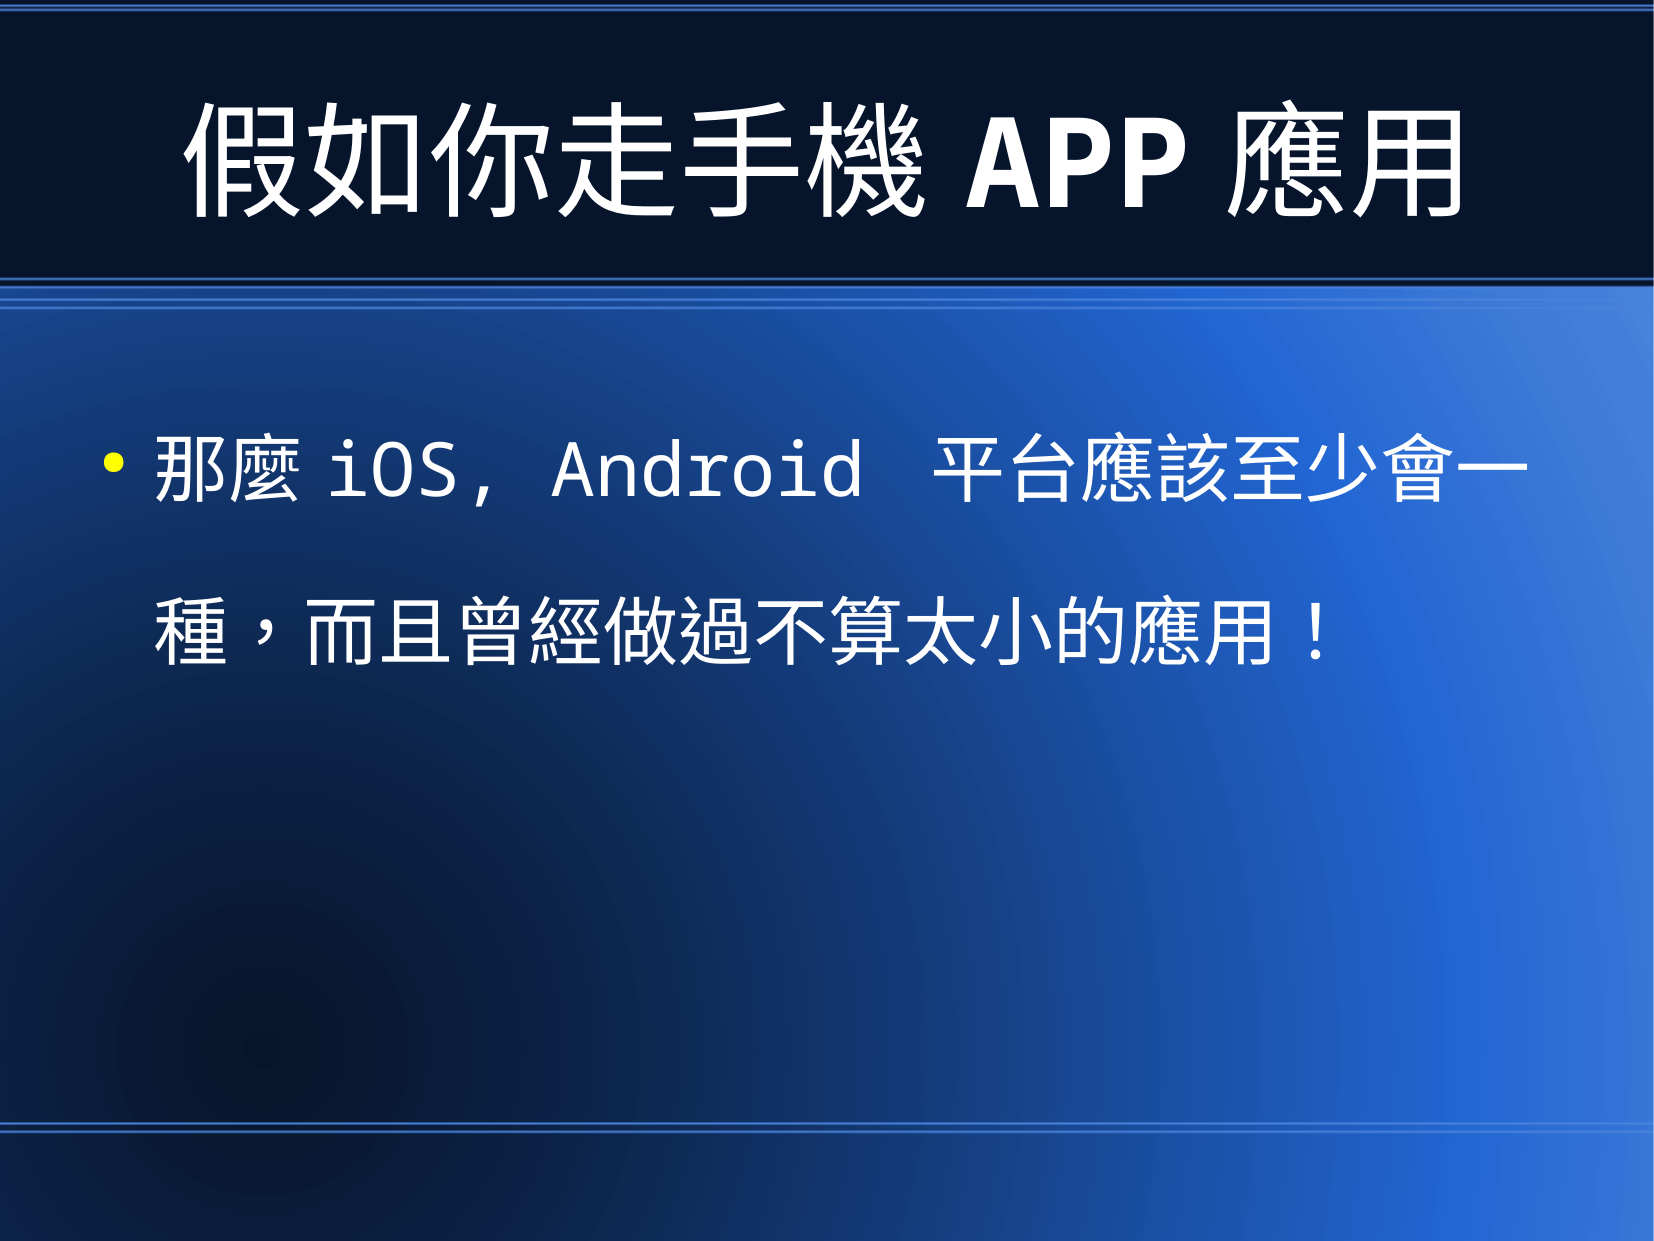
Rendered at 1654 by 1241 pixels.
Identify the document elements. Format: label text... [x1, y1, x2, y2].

list 那麼iOS, Android 平台應該至少會一種，而且曾經做過不算太小的應用！ [82, 355, 1571, 1241]
picture [0, 0, 1654, 1241]
title 假如你走手機APP應用 [82, 49, 1571, 257]
